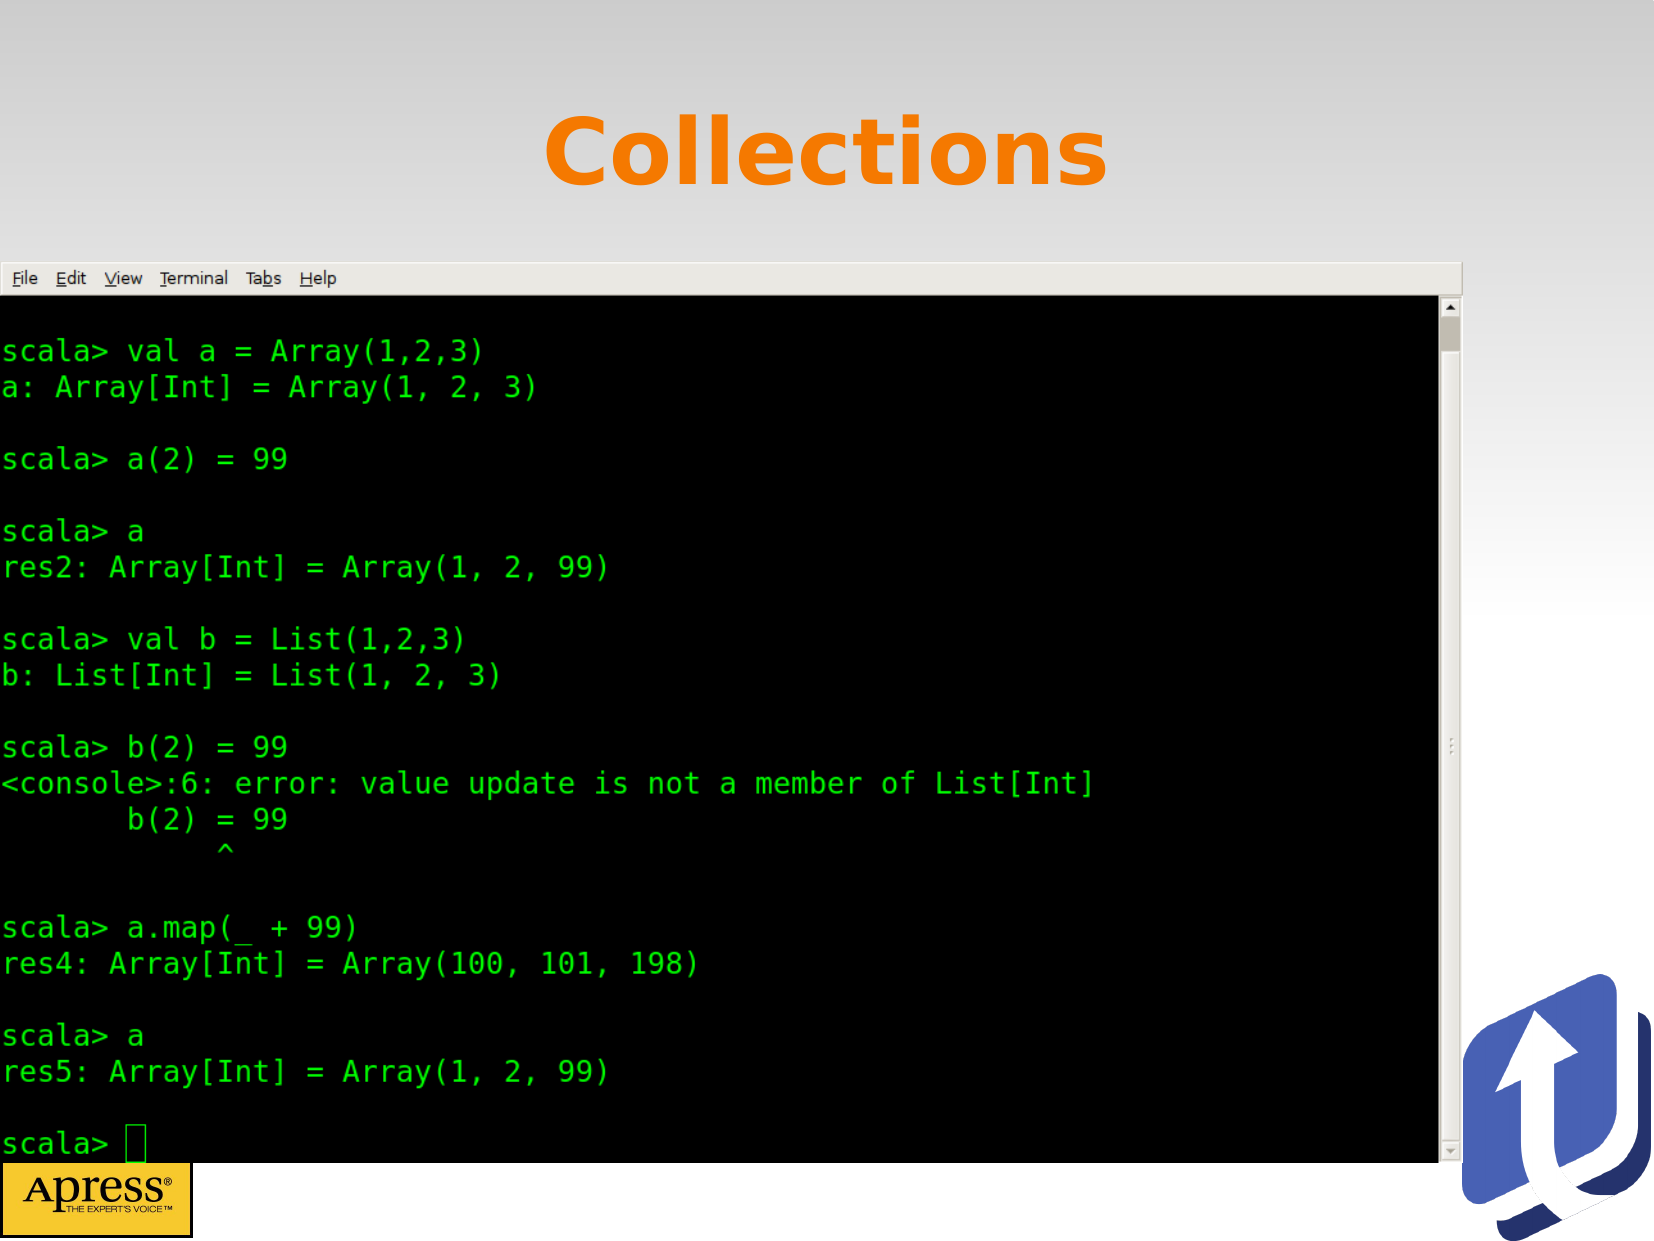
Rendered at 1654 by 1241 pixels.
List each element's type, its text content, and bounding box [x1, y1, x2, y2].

title Collections [82, 49, 1571, 257]
picture [0, 261, 1651, 1241]
